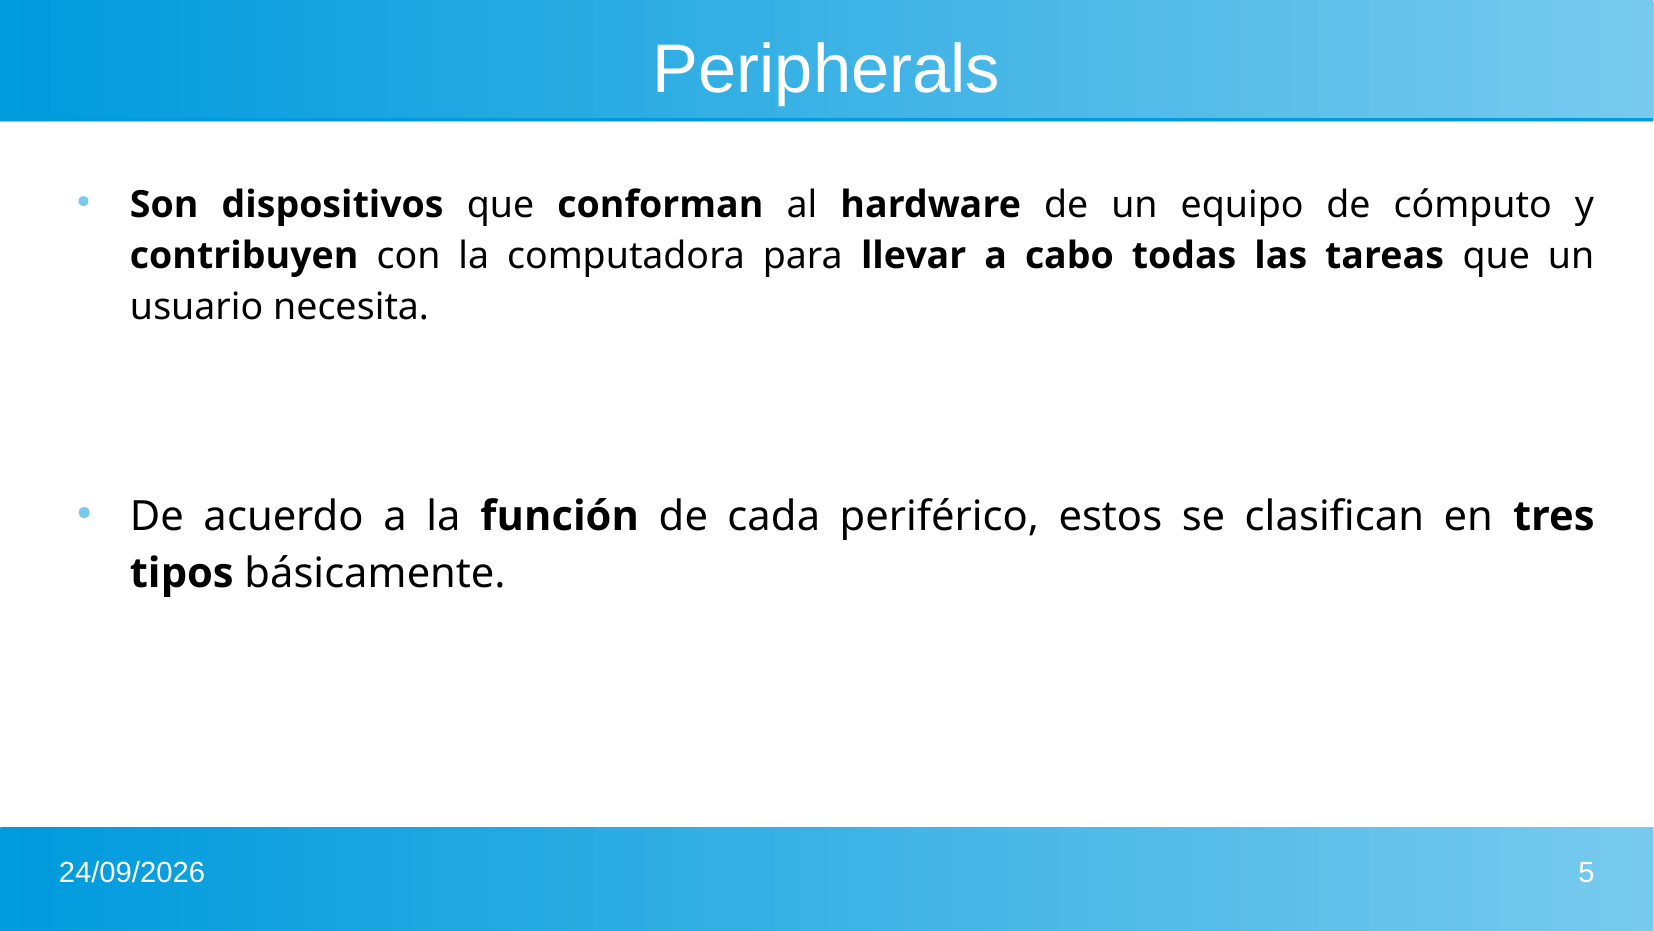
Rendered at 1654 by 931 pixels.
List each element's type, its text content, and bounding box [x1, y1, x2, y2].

list Son dispositivos que conforman al hardware de un equipo de cómputo y contribuyen con la computadora para llevar a cabo todas las tareas que un usuario necesita. [59, 177, 1595, 459]
title Peripherals [59, 29, 1595, 108]
list De acuerdo a la función de cada periférico, estos se clasifican en tres tipos básicamente. [59, 485, 1595, 768]
